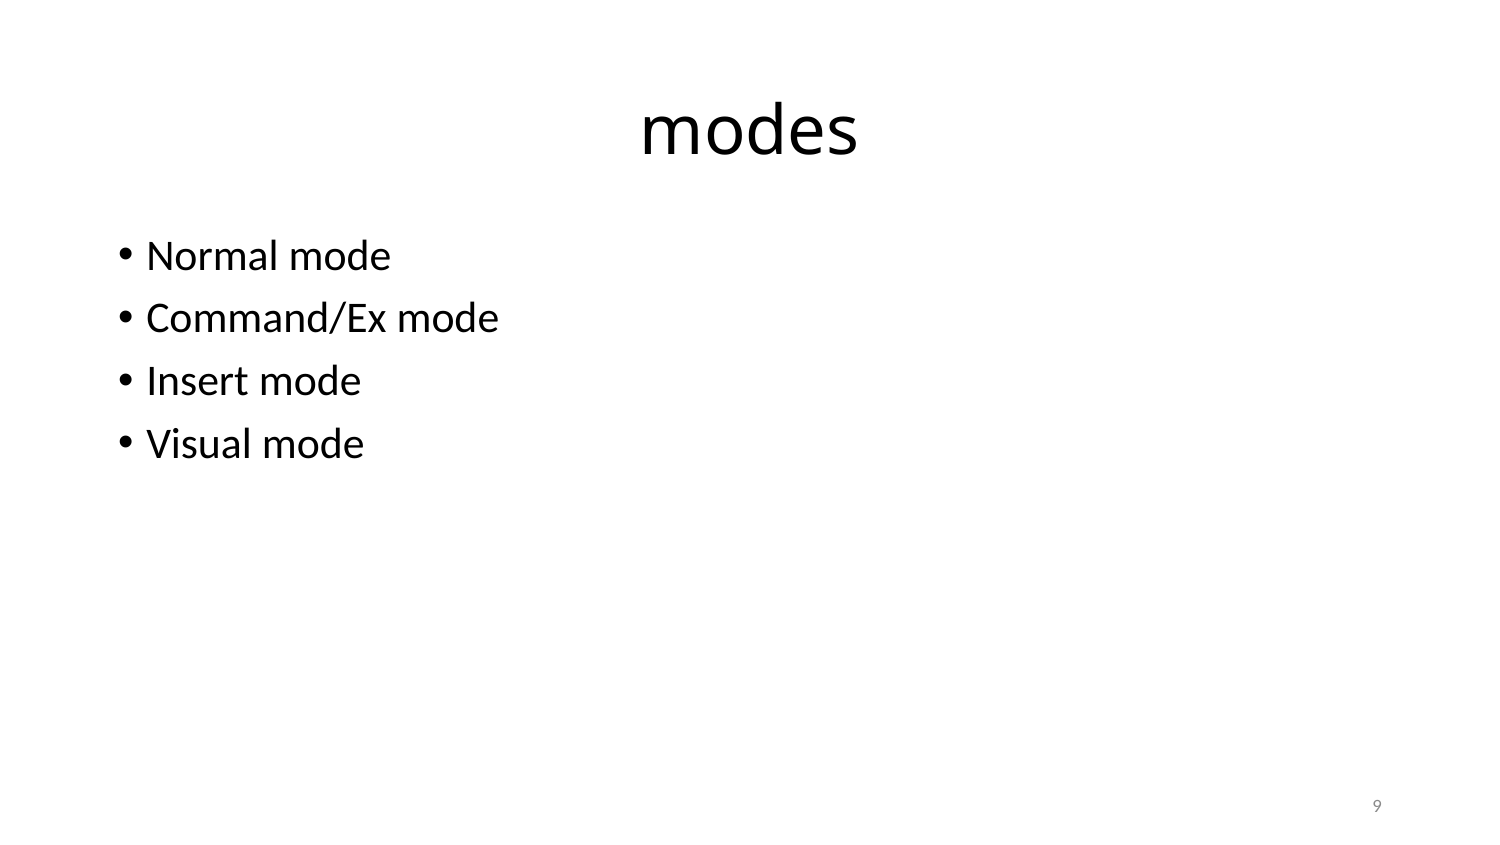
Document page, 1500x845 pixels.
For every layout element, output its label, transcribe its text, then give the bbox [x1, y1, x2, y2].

slide_number <number> [1059, 782, 1397, 828]
list Normal mode Command/Ex mode Insert mode Visual mode [103, 224, 1397, 761]
title modes [103, 44, 1397, 209]
